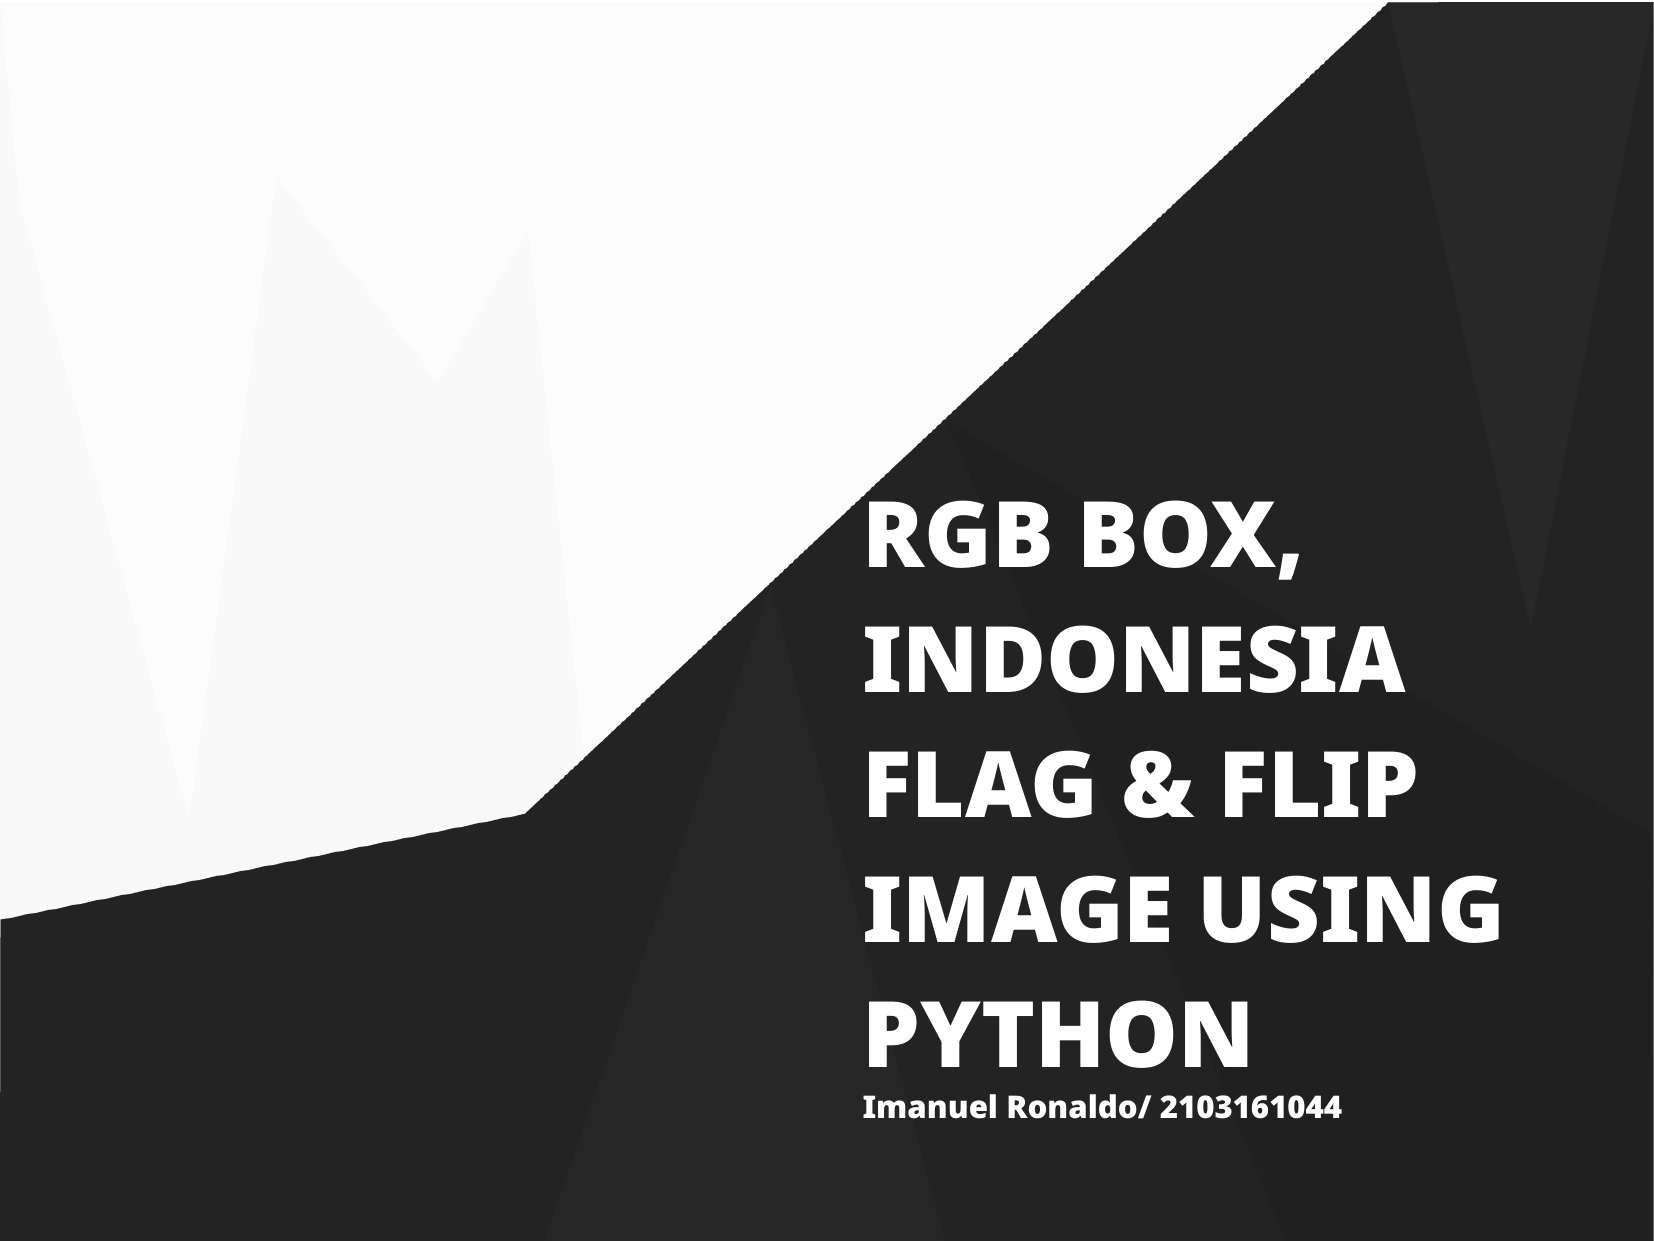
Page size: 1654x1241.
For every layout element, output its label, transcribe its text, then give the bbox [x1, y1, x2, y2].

subtitle Imanuel Ronaldo/ 2103161044 [862, 1050, 1470, 1163]
title RGB BOX, INDONESIA FLAG & FLIP IMAGE USING PYTHON [862, 514, 1610, 1051]
picture [0, 2, 1654, 1241]
